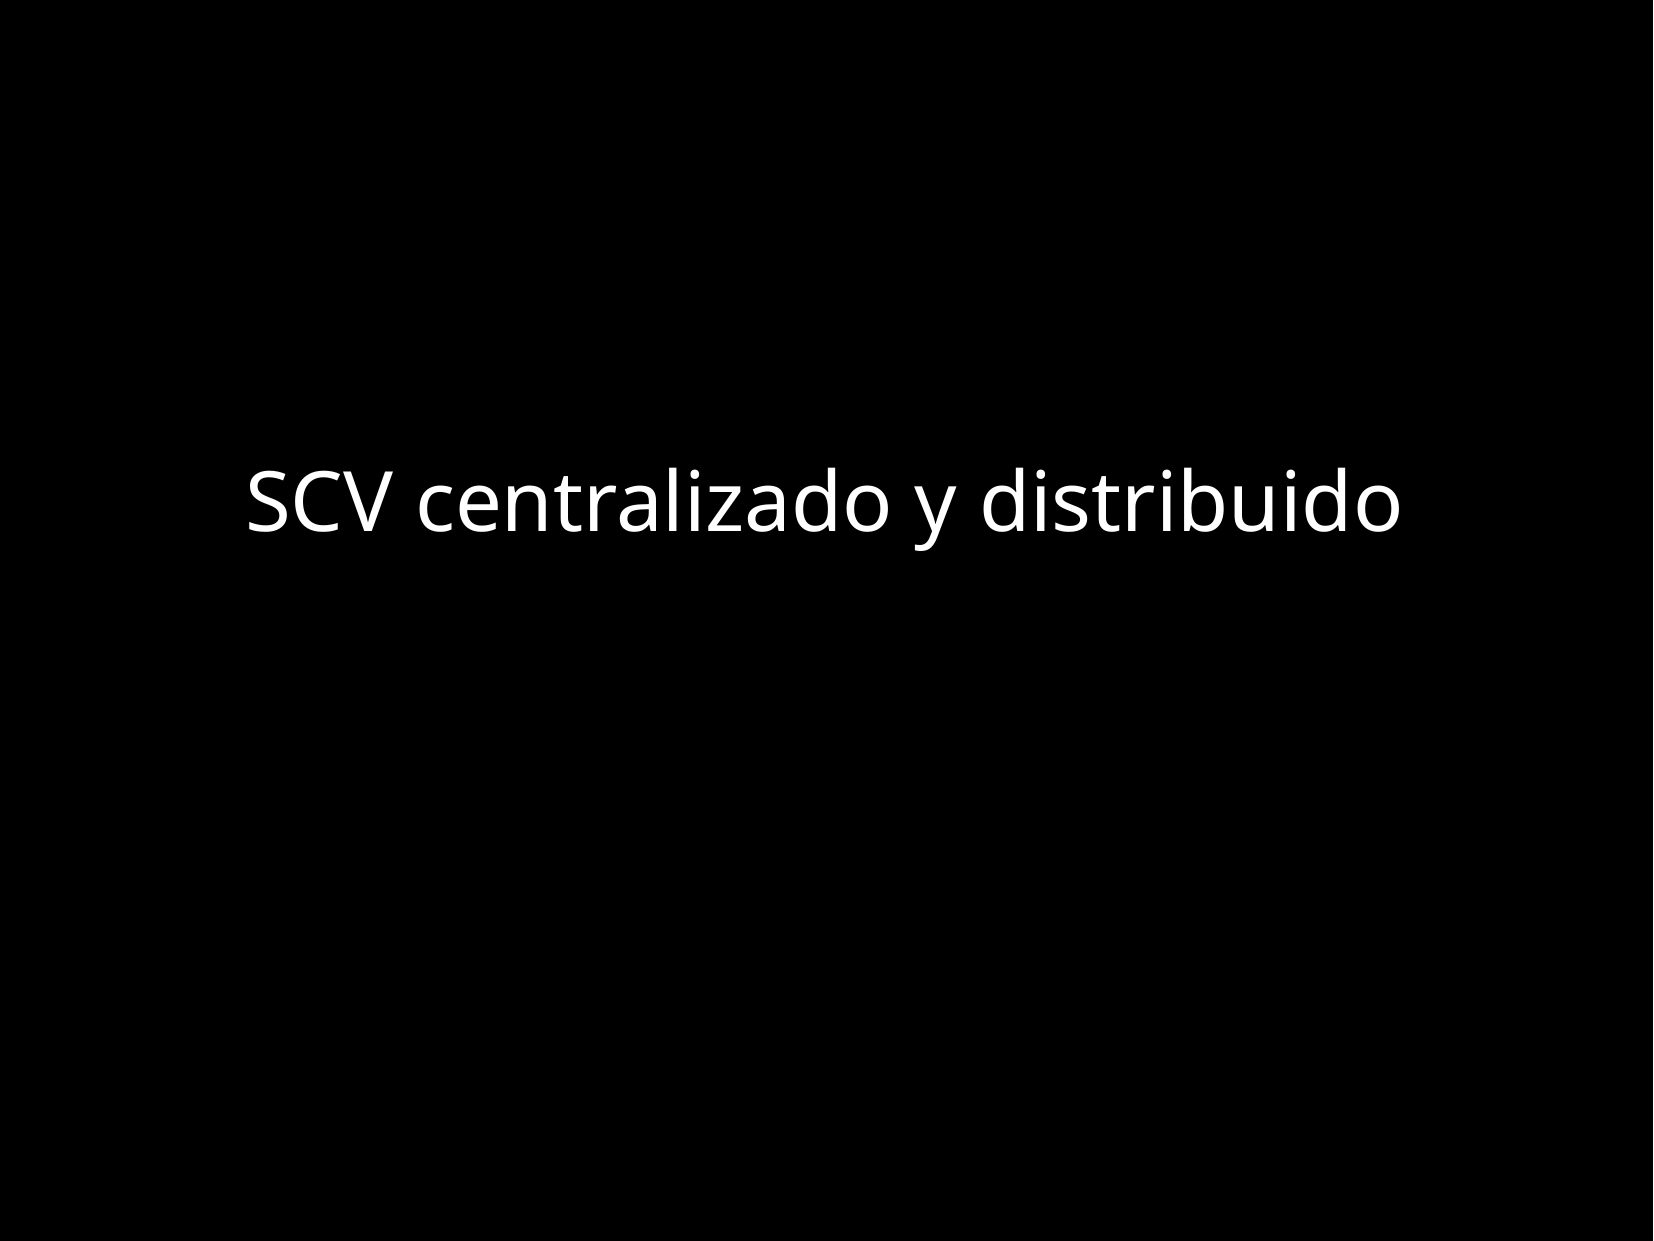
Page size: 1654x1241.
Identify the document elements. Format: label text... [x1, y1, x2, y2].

text_box SCV centralizado y distribuido [195, 435, 1653, 558]
